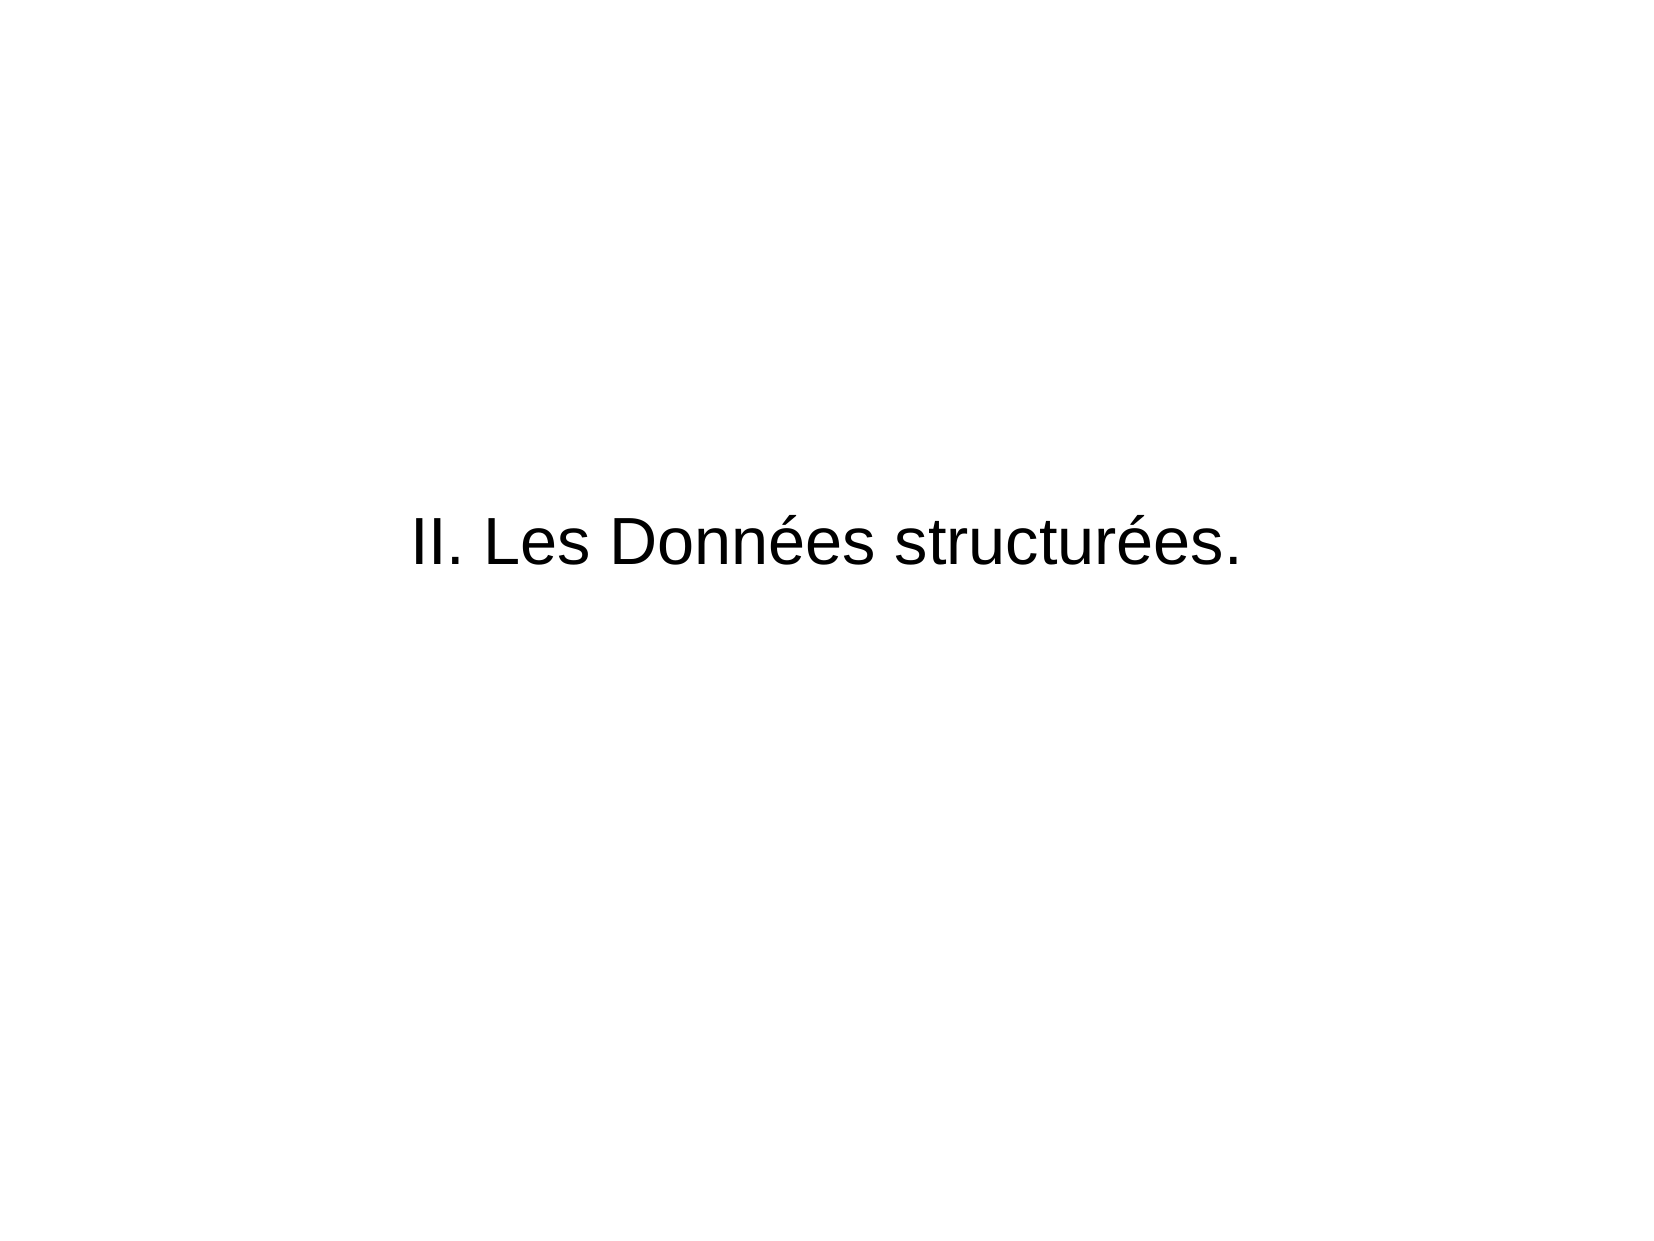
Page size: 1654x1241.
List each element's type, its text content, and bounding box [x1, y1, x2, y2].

subtitle II. Les Données structurées. [82, 49, 1571, 1109]
